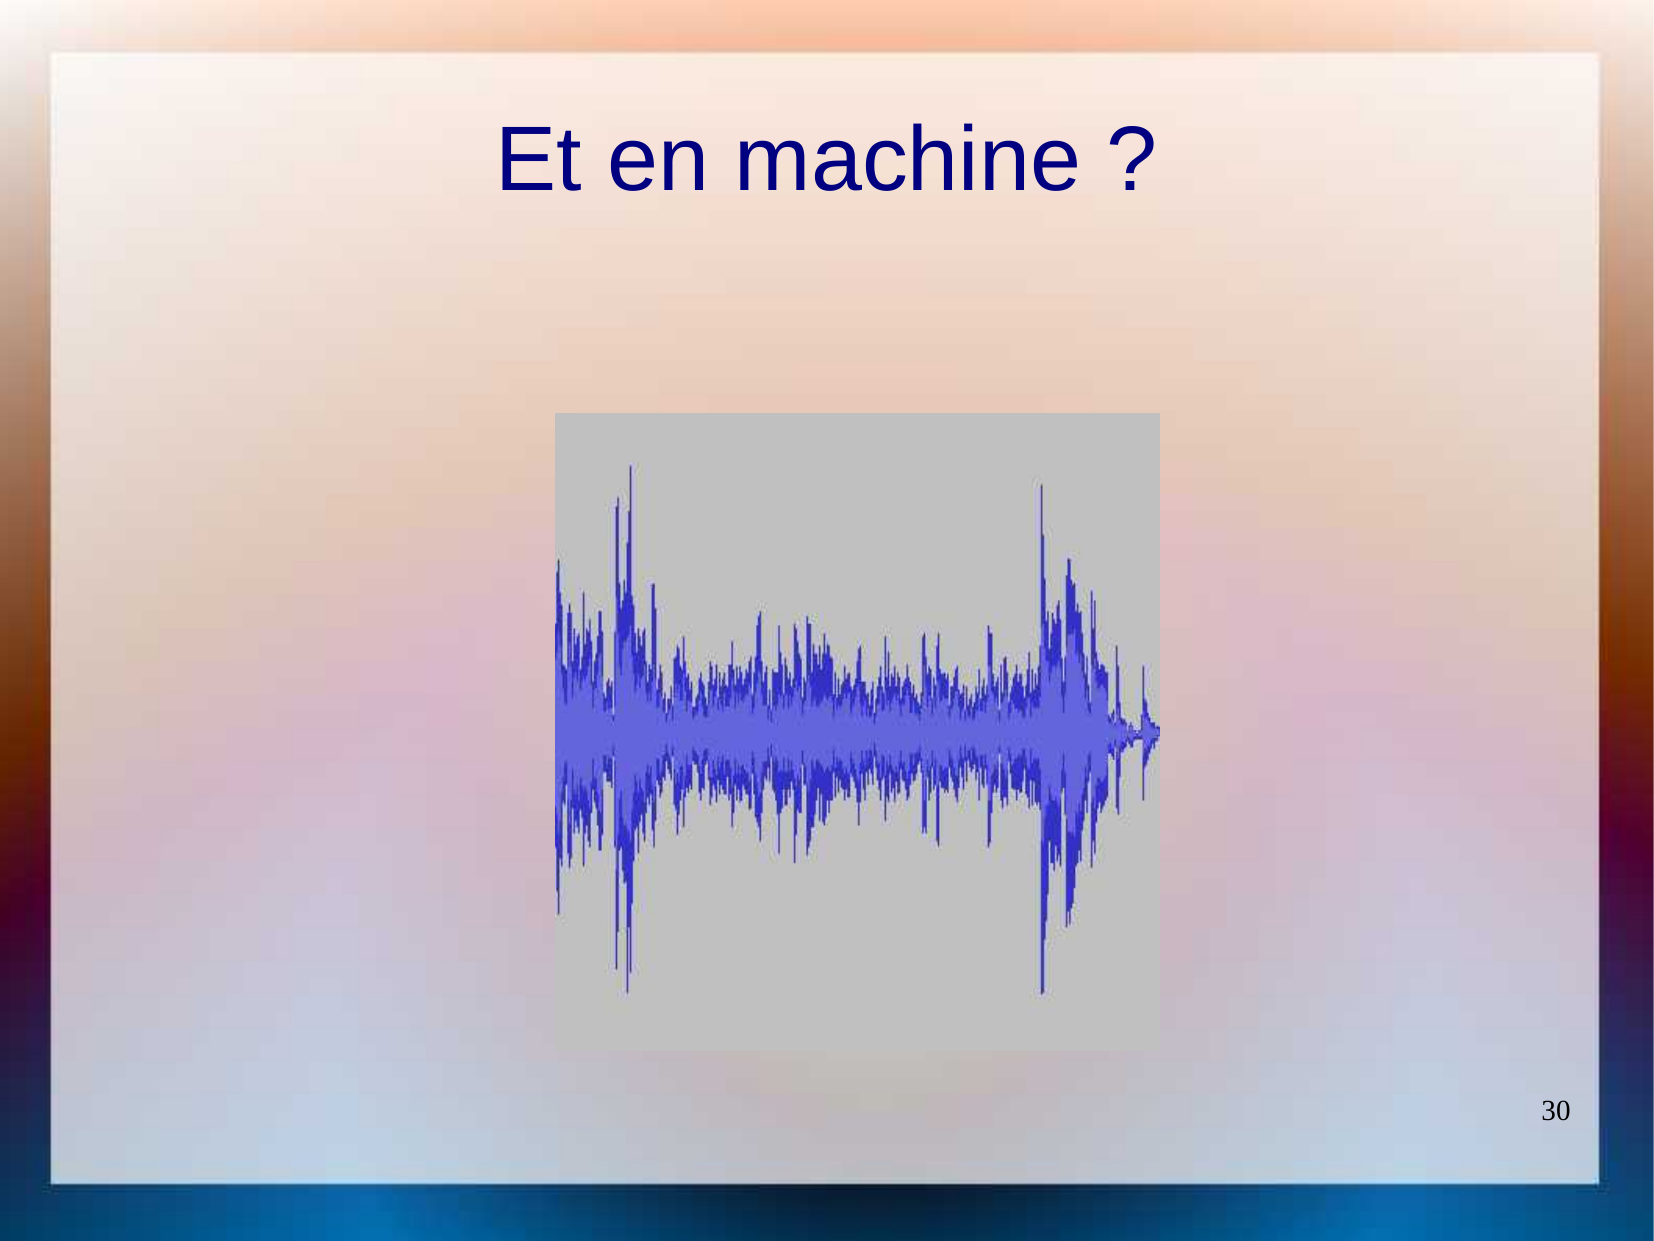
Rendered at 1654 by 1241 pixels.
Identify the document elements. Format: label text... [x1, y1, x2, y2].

title Et en machine ? [82, 55, 1571, 263]
picture [0, 0, 1654, 1241]
